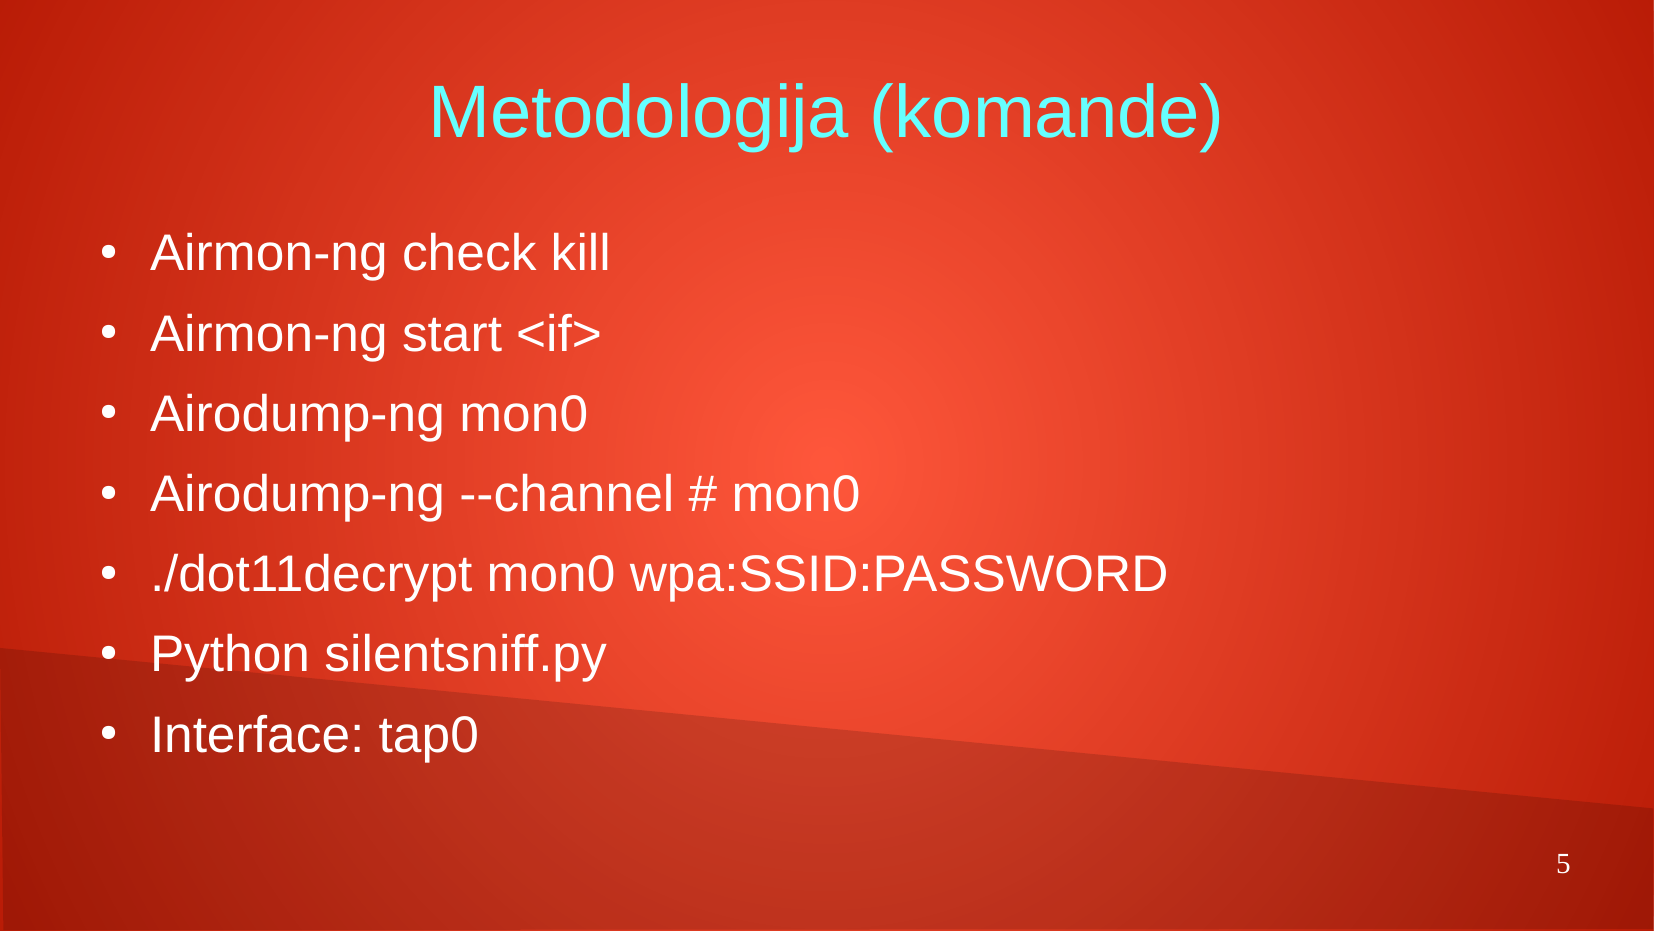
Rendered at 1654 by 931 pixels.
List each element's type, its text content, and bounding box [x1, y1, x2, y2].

list Airmon-ng check kill Airmon-ng start <if> Airodump-ng mon0 Airodump-ng --channel # mon0 ./dot11decrypt mon0 wpa:SSID:PASSWORD Python silentsniff.py Interface: tap0 [82, 224, 1571, 764]
title Metodologija (komande) [82, 35, 1571, 189]
